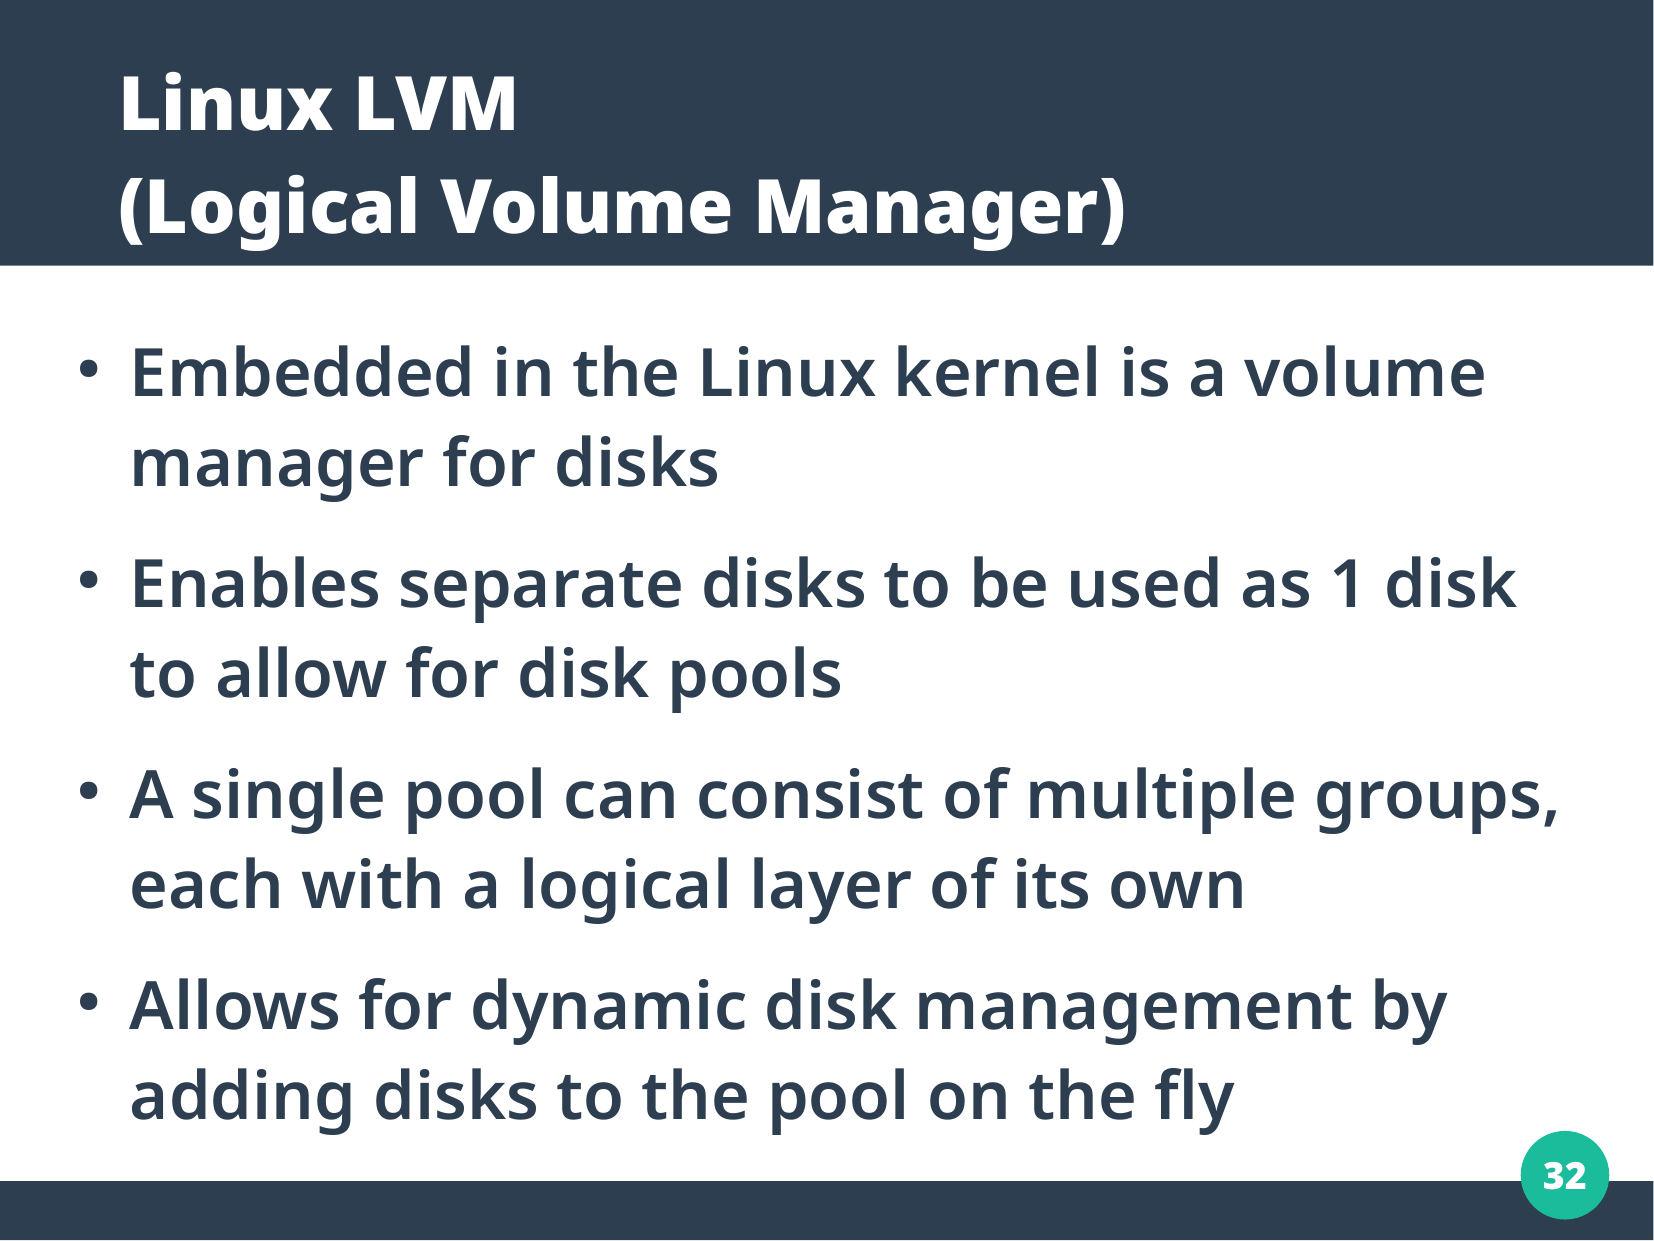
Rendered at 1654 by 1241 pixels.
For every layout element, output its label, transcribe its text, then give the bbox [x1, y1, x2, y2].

list Embedded in the Linux kernel is a volume manager for disks Enables separate disks to be used as 1 disk to allow for disk pools A single pool can consist of multiple groups, each with a logical layer of its own Allows for dynamic disk management by adding disks to the pool on the fly [59, 324, 1595, 1152]
title Linux LVM (Logical Volume Manager) [118, 27, 1571, 278]
